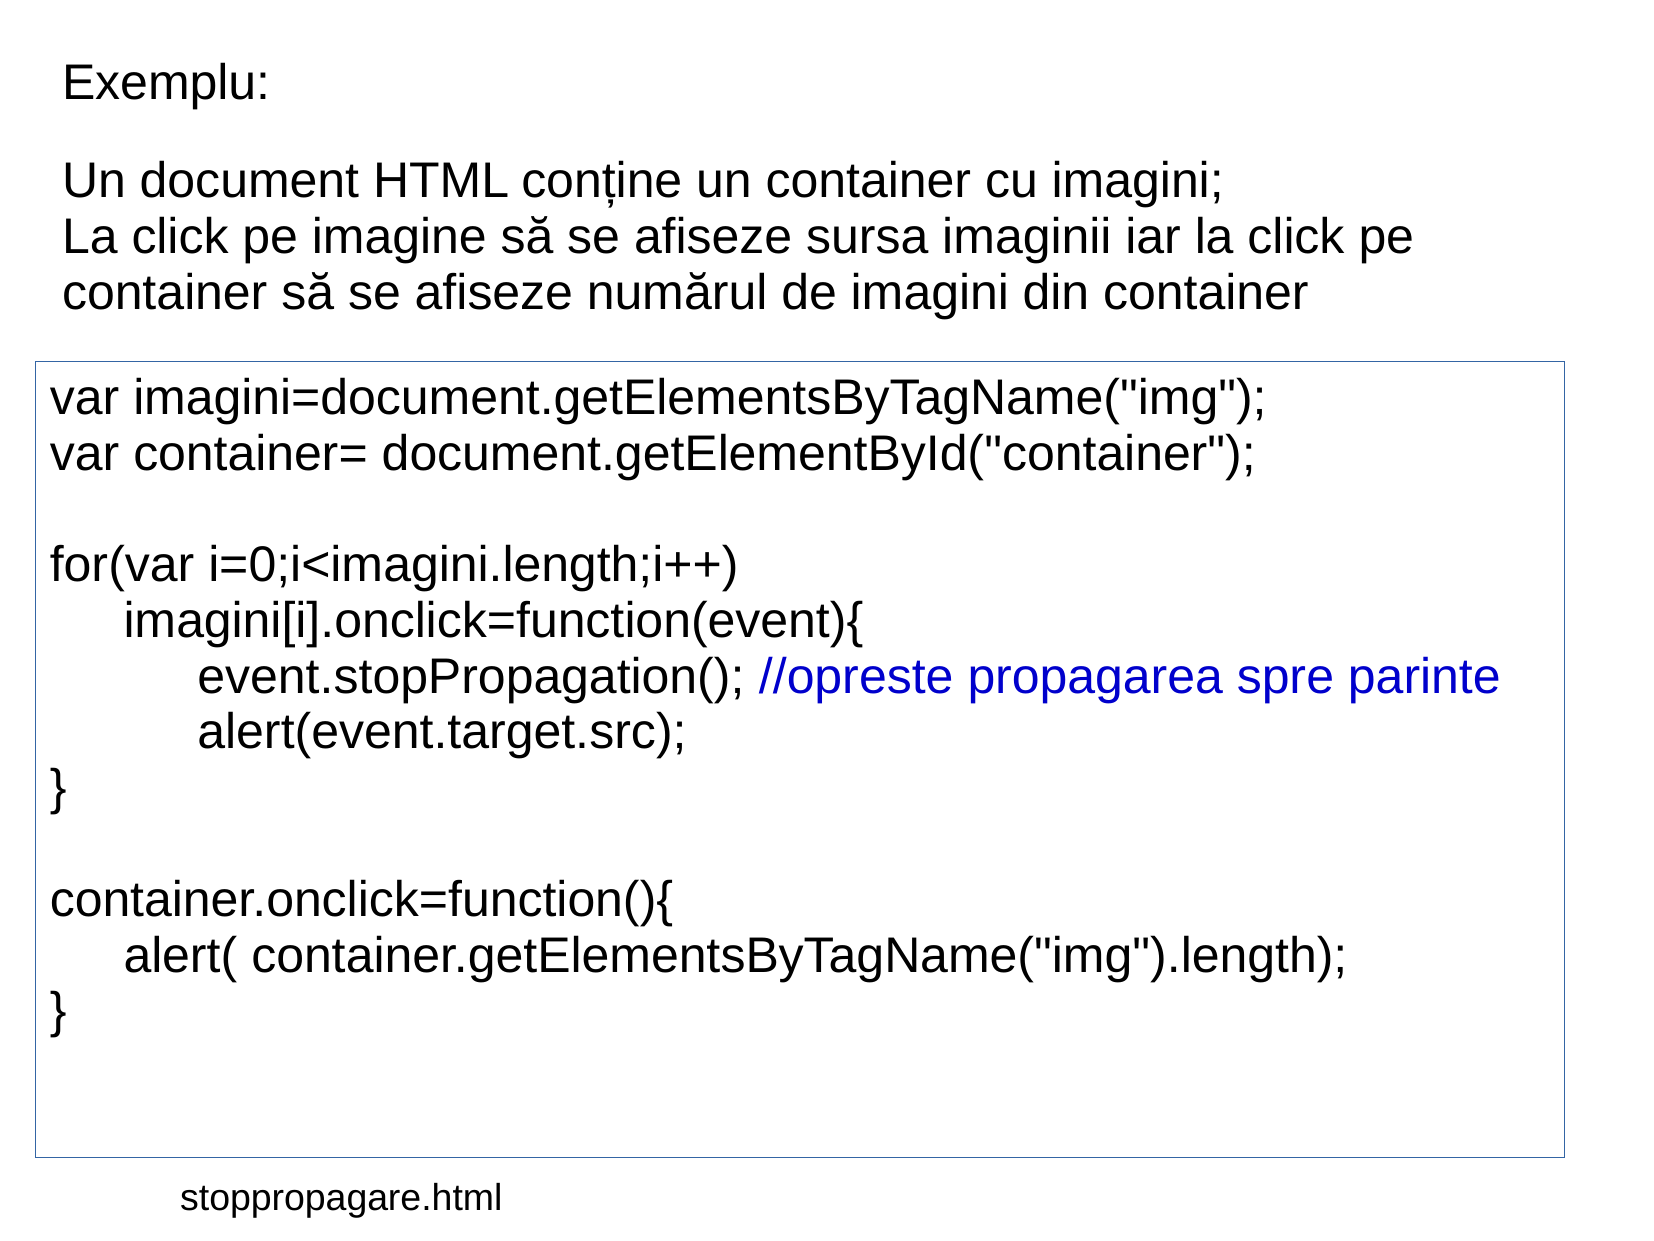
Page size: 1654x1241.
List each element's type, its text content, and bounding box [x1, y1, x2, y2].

text_box Exemplu: Un document HTML conține un container cu imagini; La click pe imagine să se afiseze sursa imaginii iar la click pe container să se afiseze numărul de imagini din container [47, 47, 1590, 328]
text_box var imagini=document.getElementsByTagName("img"); var container= document.getElementById("container"); for(var i=0;i<imagini.length;i++) imagini[i].onclick=function(event){ event.stopPropagation(); //opreste propagarea spre parinte alert(event.target.src); } container.onclick=function(){ alert( container.getElementsByTagName("img").length); } [35, 361, 1565, 1158]
text_box stoppropagare.html [165, 1169, 518, 1227]
